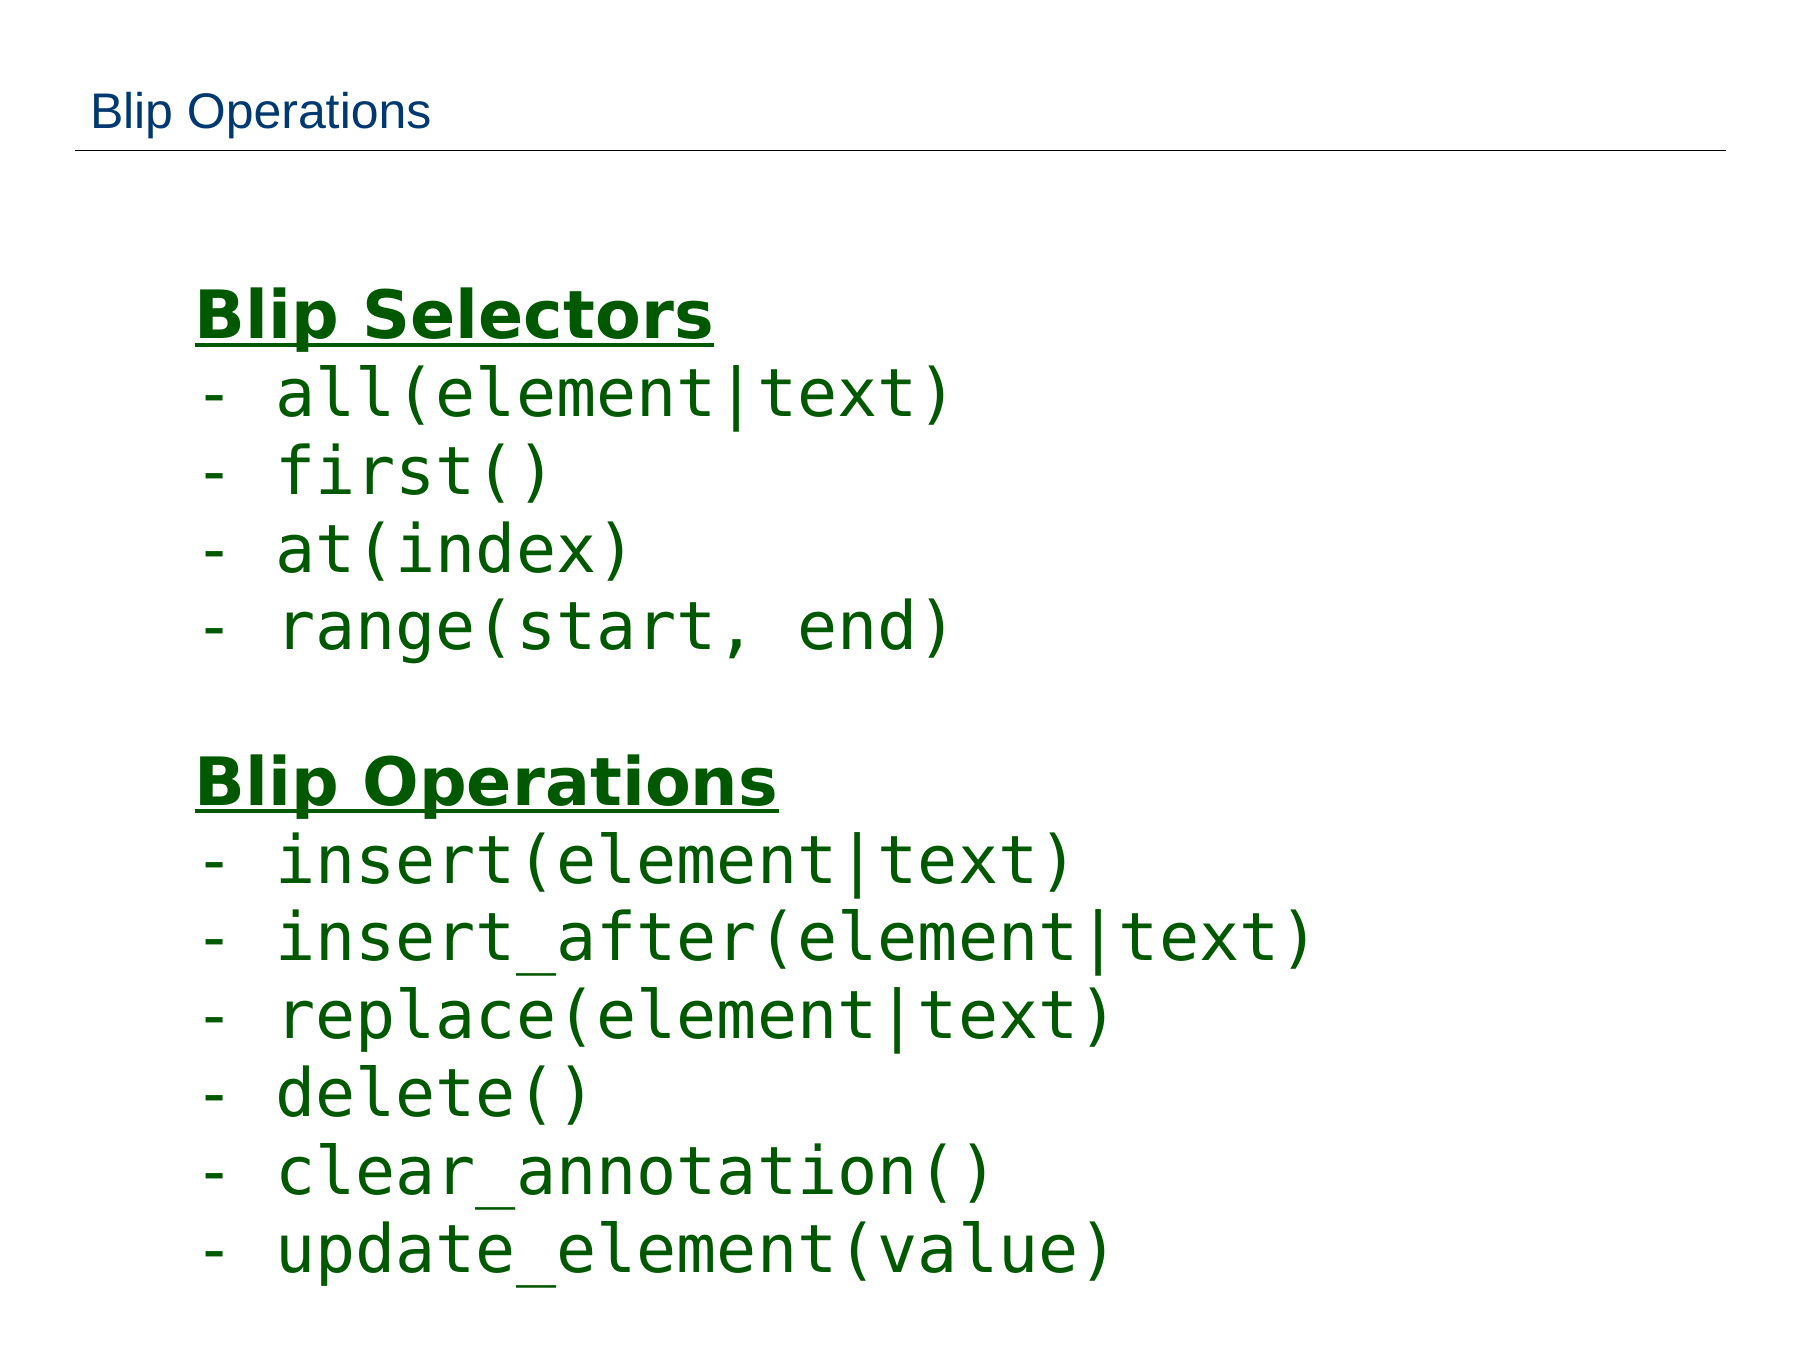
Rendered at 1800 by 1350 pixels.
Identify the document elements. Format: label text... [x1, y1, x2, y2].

title Blip Operations [90, 38, 1710, 147]
text_box Blip Selectors - all(element|text) - first() - at(index) - range(start, end) Blip Operations - insert(element|text) - insert_after(element|text) - replace(element|text) - delete() - clear_annotation() - update_element(value) [179, 269, 1426, 1296]
